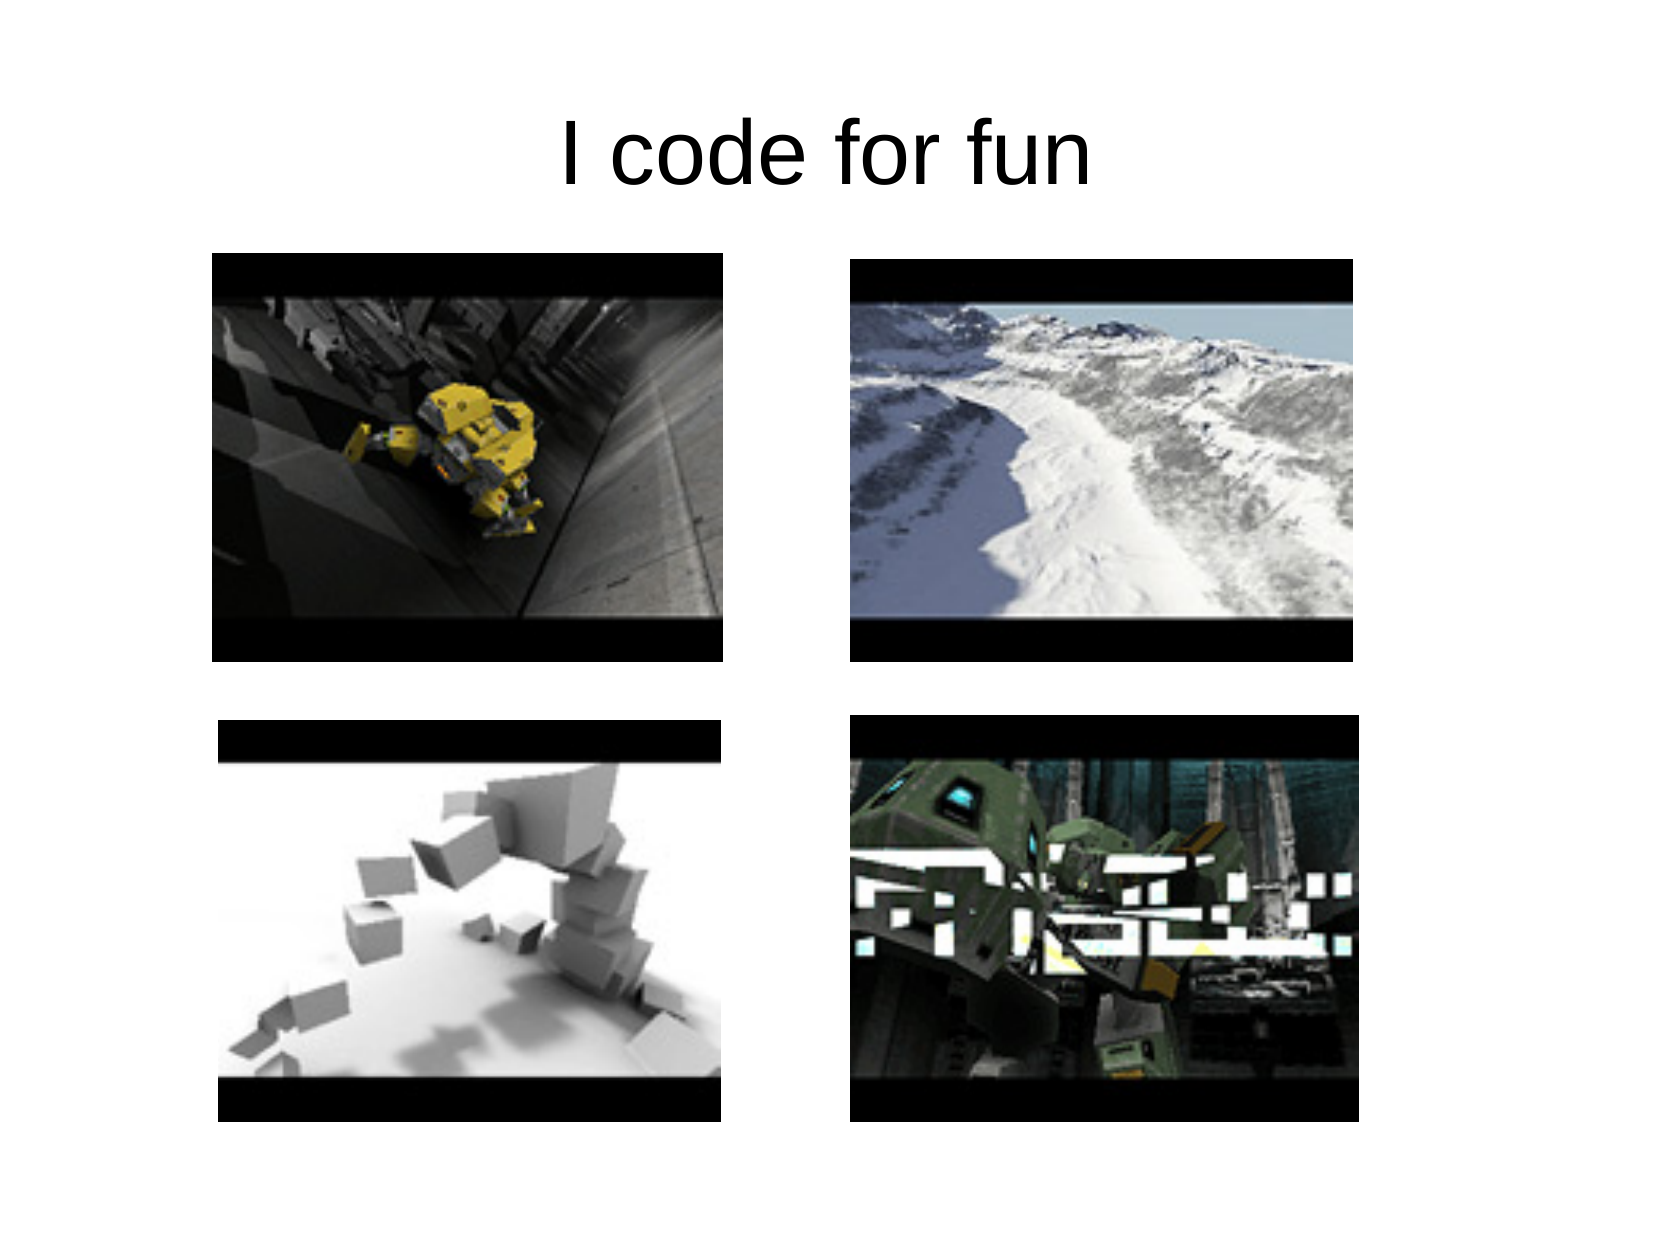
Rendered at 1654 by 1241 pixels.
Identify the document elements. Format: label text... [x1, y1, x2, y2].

title I code for fun [82, 49, 1571, 257]
picture [850, 259, 1353, 662]
picture [218, 720, 721, 1123]
picture [850, 715, 1359, 1123]
picture [212, 253, 723, 662]
